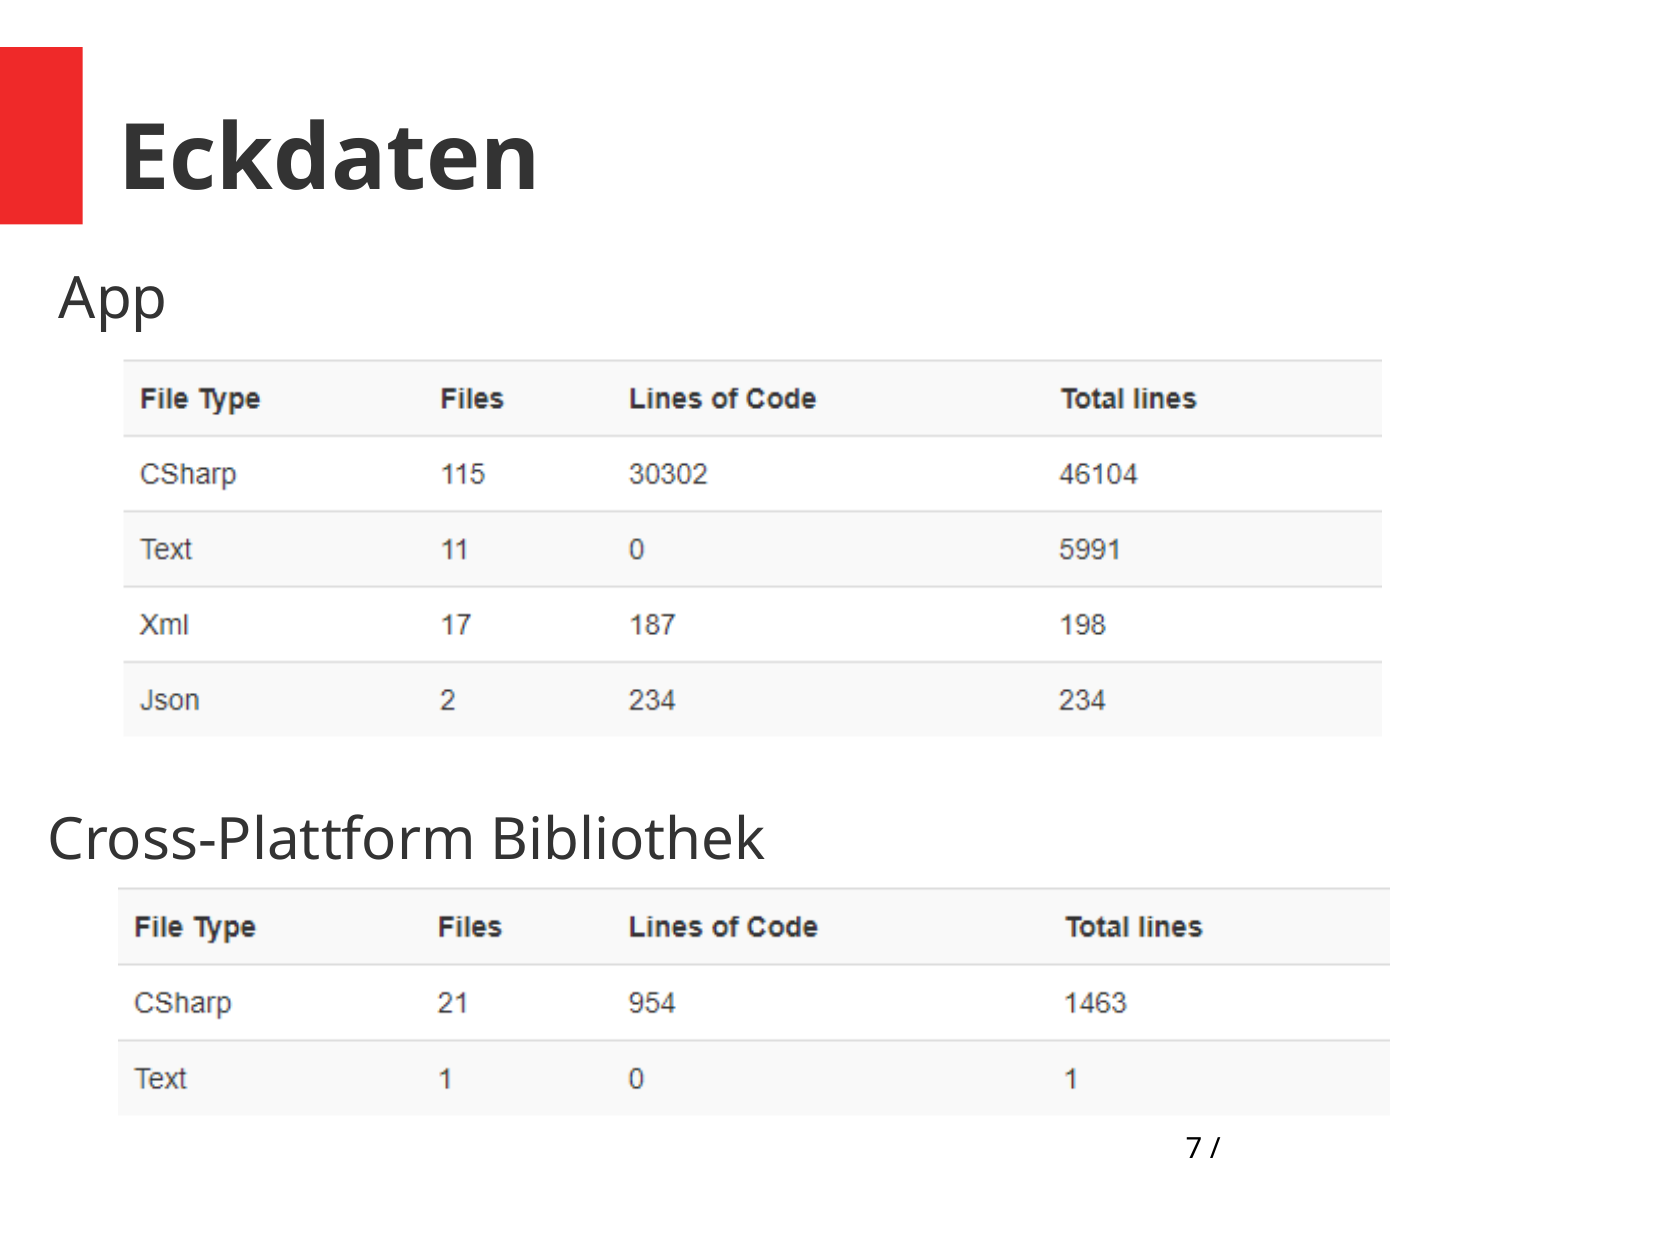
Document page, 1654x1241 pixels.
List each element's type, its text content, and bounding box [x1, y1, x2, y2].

text_box / [1185, 1129, 1571, 1216]
list Cross-Plattform Bibliothek [47, 800, 1430, 898]
list App [59, 259, 993, 338]
title Eckdaten [118, 49, 1571, 257]
picture [118, 898, 1390, 1123]
picture [118, 356, 1382, 745]
